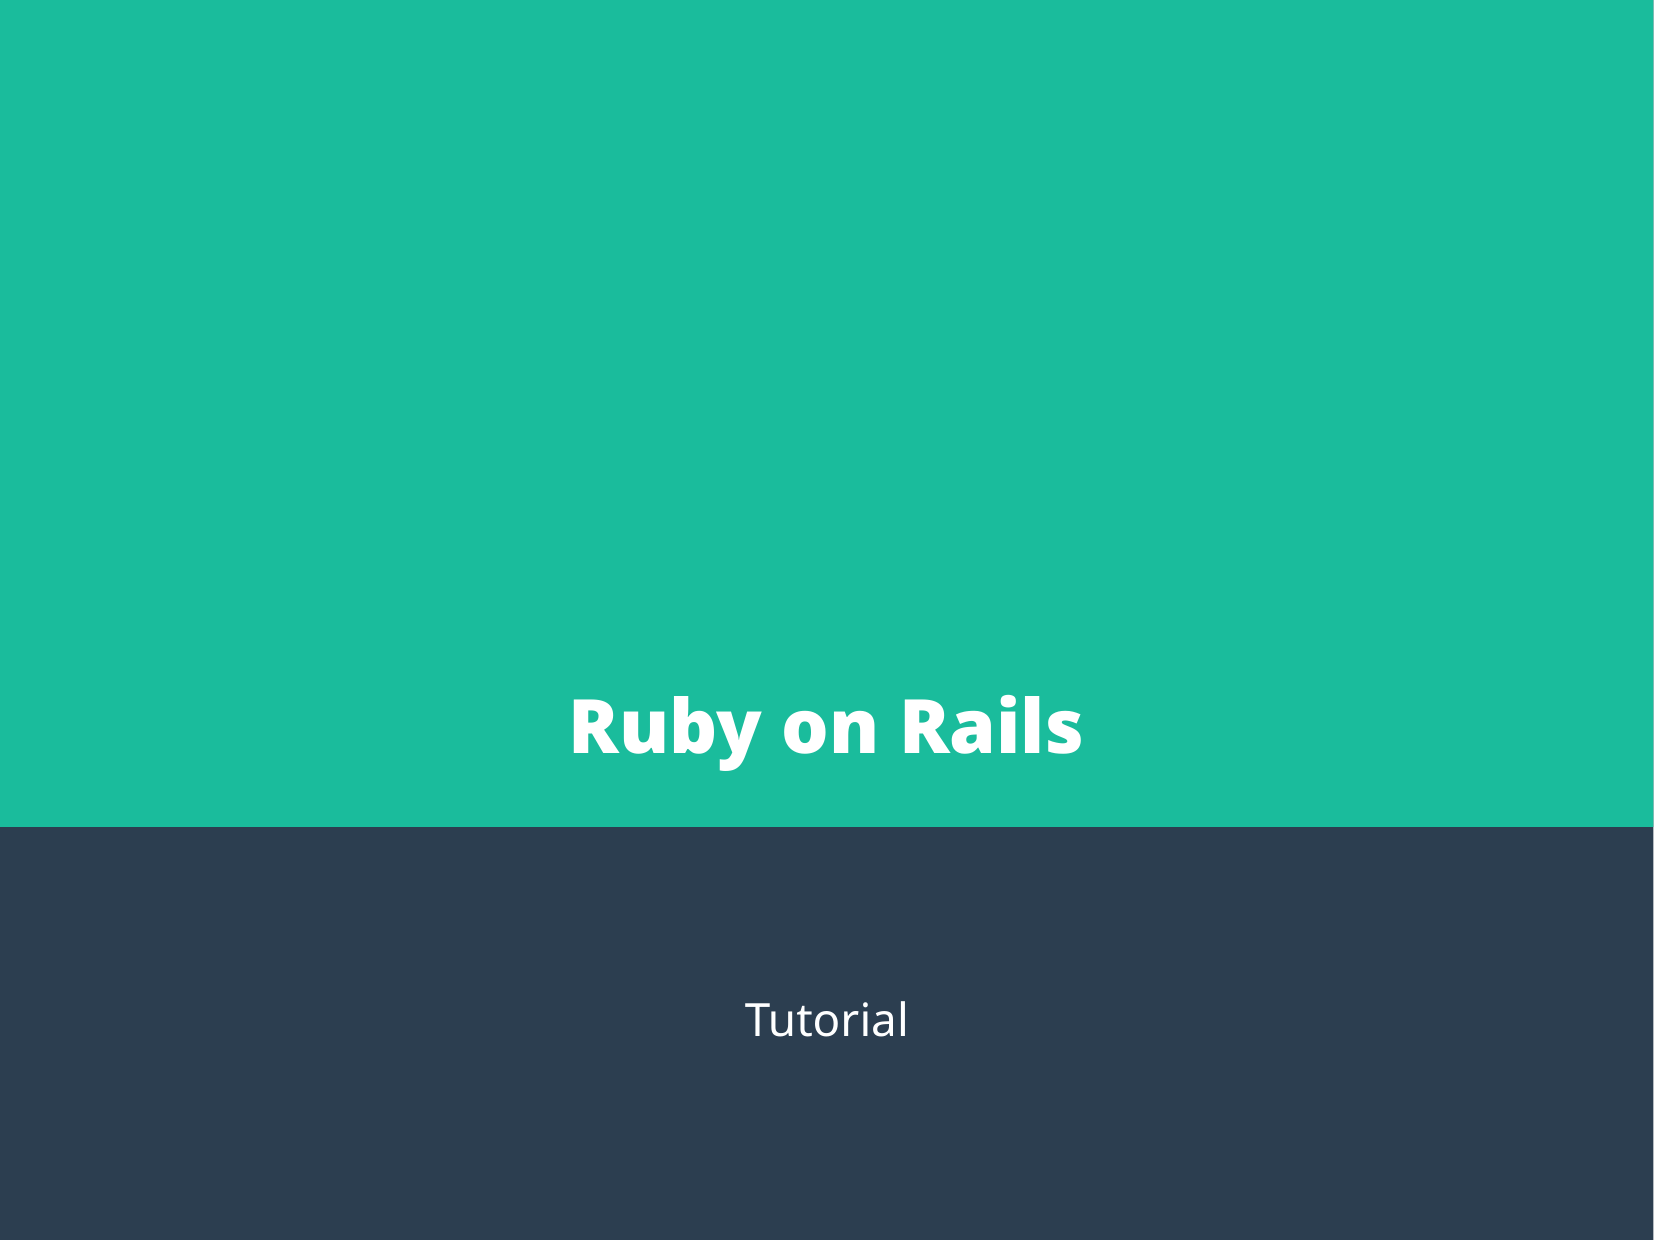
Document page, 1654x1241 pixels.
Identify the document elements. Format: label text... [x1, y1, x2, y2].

subtitle Tutorial [59, 856, 1595, 1182]
title Ruby on Rails [59, 620, 1595, 778]
